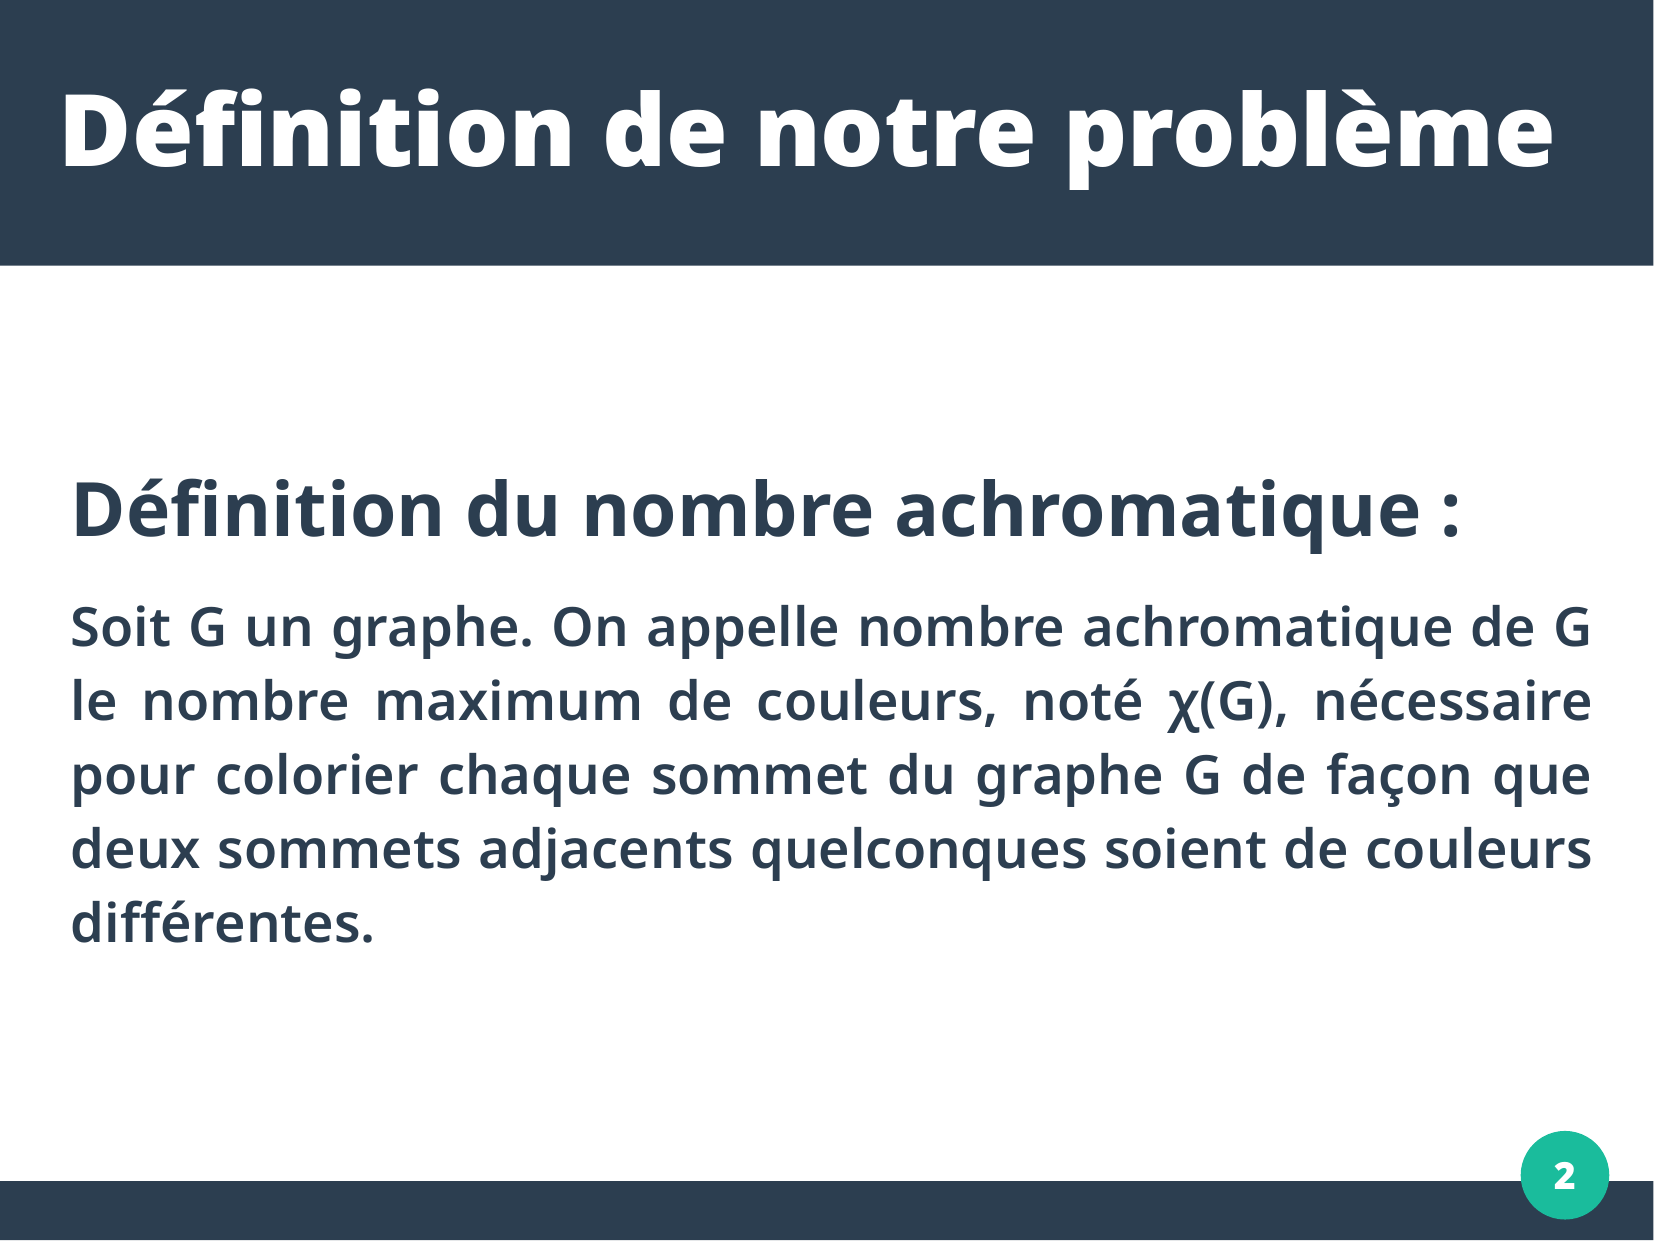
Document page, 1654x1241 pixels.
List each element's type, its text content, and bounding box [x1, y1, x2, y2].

title Définition de notre problème [59, 49, 1595, 207]
list Définition du nombre achromatique : Soit G un graphe. On appelle nombre achromatique de G le nombre maximum de couleurs, noté χ(G), nécessaire pour colorier chaque sommet du graphe G de façon que deux sommets adjacents quelconques soient de couleurs différentes. [0, 324, 1595, 1152]
